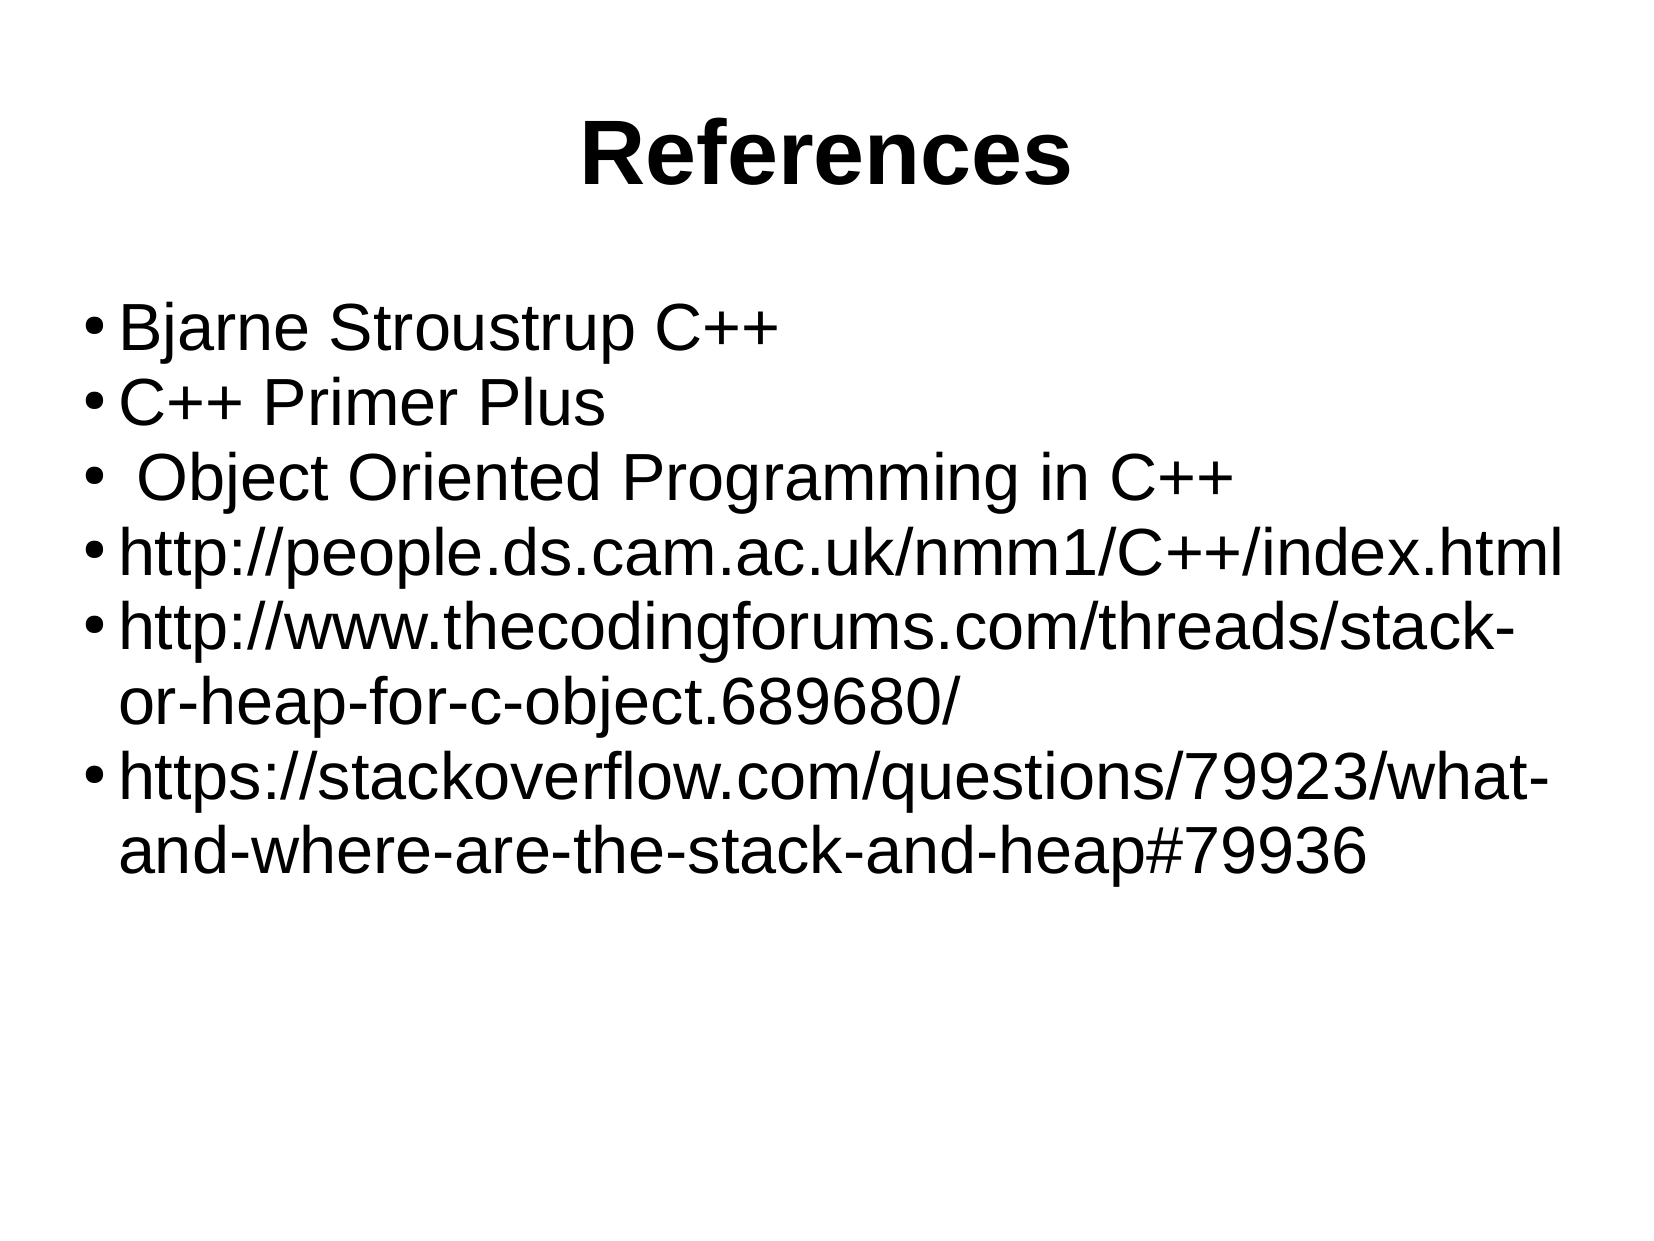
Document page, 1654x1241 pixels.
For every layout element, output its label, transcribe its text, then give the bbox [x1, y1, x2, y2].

title References [82, 49, 1571, 257]
subtitle Bjarne Stroustrup C++ C++ Primer Plus Object Oriented Programming in C++ http://people.ds.cam.ac.uk/nmm1/C++/index.html http://www.thecodingforums.com/threads/stack-or-heap-for-c-object.689680/ https://stackoverflow.com/questions/79923/what-and-where-are-the-stack-and-heap#79936 [82, 290, 1571, 1010]
